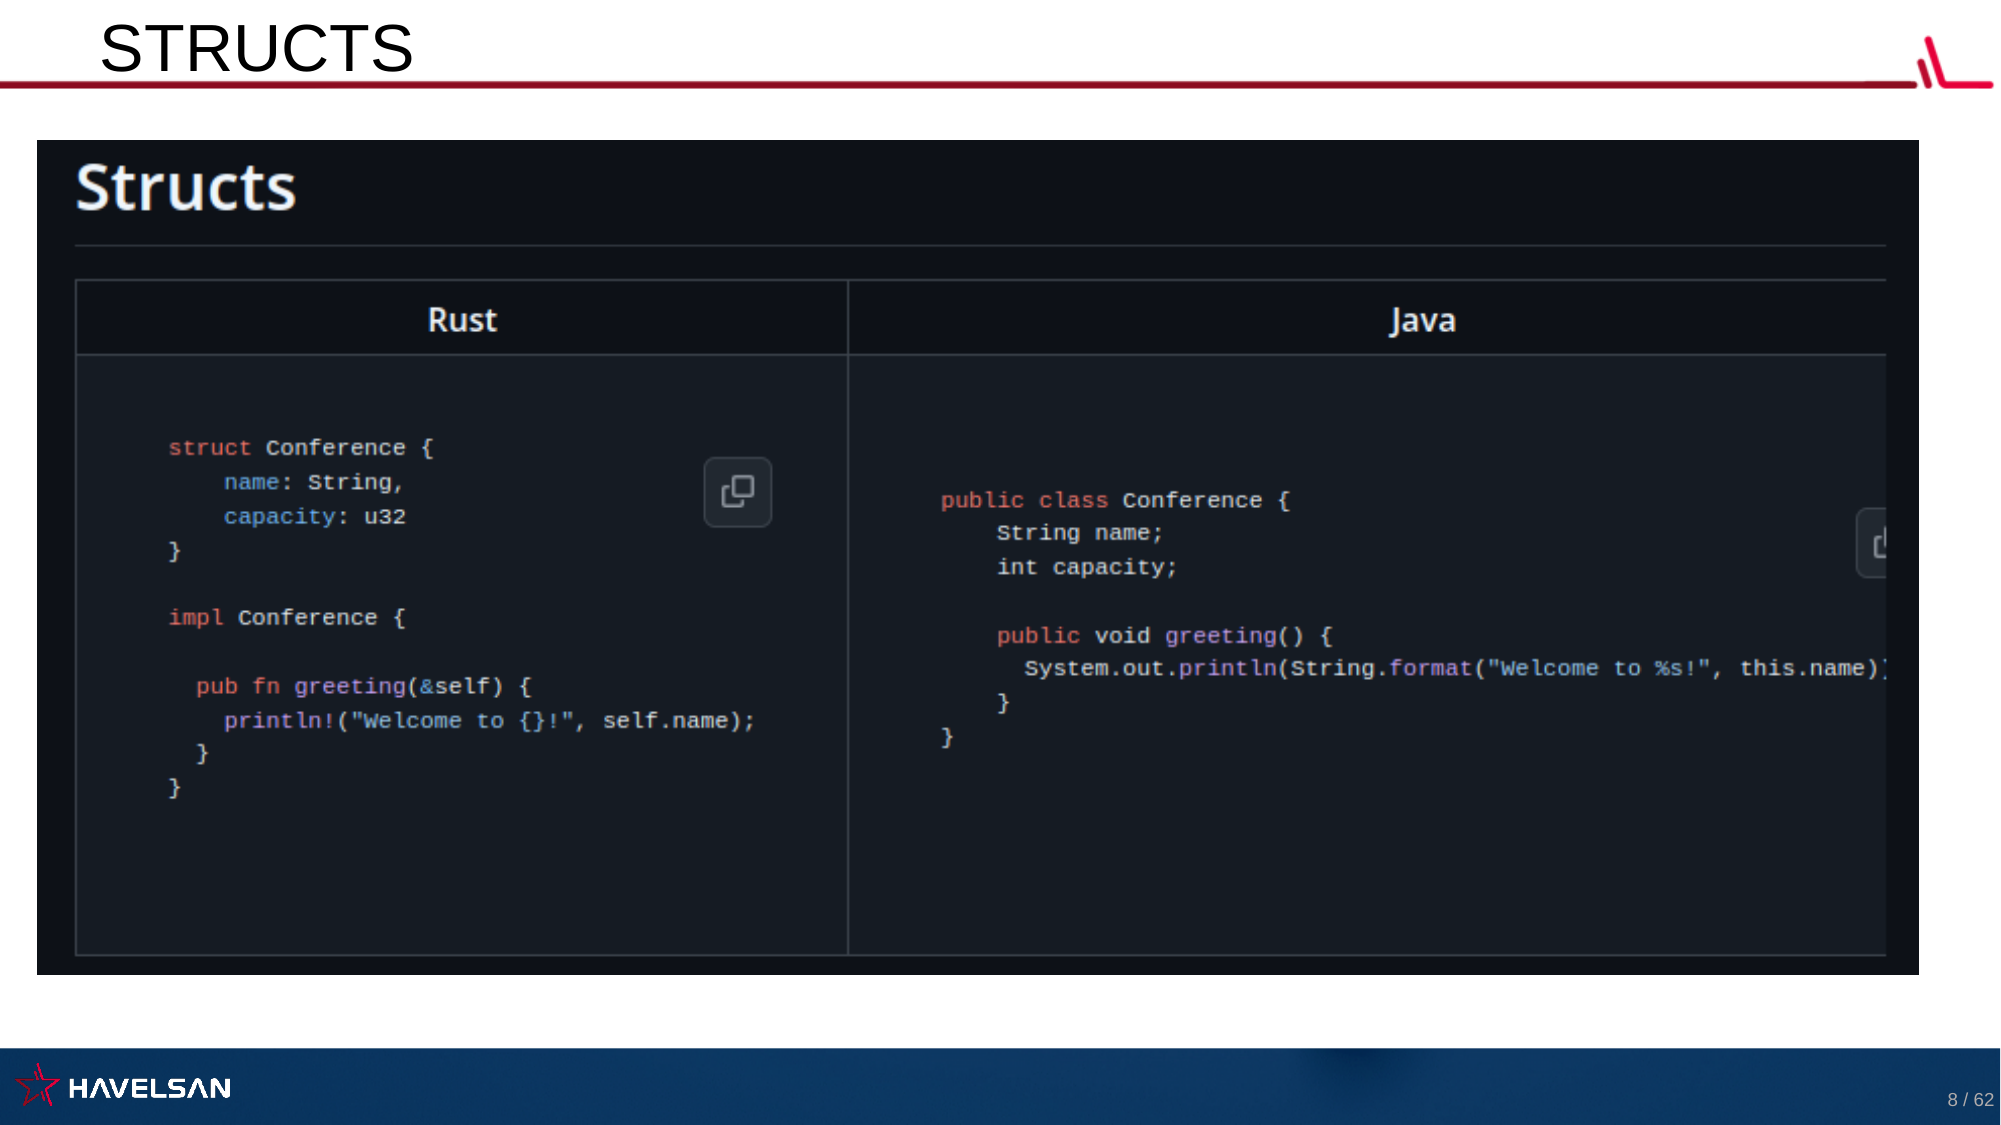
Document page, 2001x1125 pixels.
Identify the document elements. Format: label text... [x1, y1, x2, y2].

title STRUCTS [99, 44, 1686, 55]
picture [0, 0, 2001, 1125]
